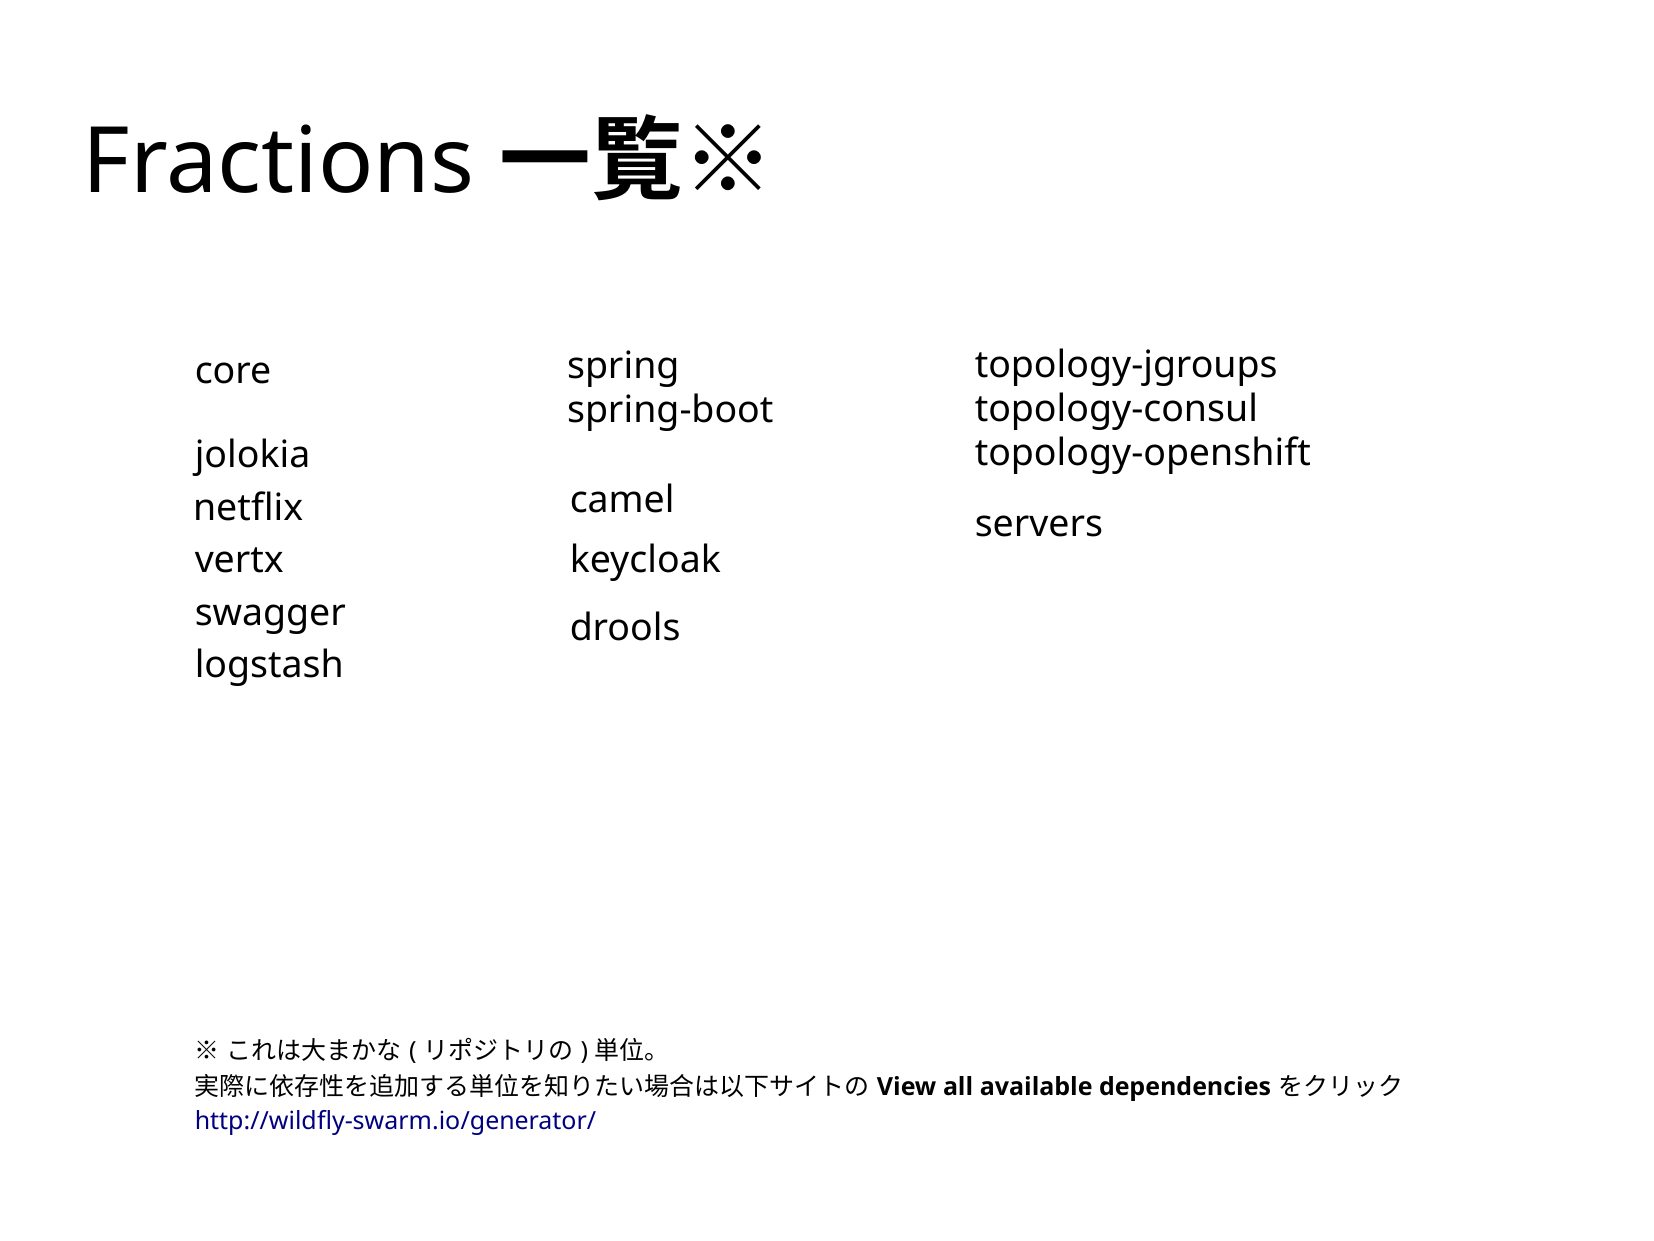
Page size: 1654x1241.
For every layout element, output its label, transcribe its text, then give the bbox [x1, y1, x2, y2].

text_box topology-openshift [960, 417, 1366, 561]
text_box netflix [178, 472, 464, 552]
text_box camel [555, 465, 841, 544]
text_box logstash [180, 630, 466, 709]
text_box swagger [180, 577, 466, 630]
text_box spring [552, 330, 838, 375]
text_box core [180, 335, 466, 415]
text_box jolokia [180, 420, 466, 499]
text_box vertx [180, 525, 466, 577]
text_box keycloak [555, 544, 841, 604]
text_box topology-jgroups [960, 330, 1321, 374]
text_box spring-boot [552, 375, 838, 454]
text_box servers [960, 489, 1246, 569]
title Fractions一覧※ [82, 49, 1571, 257]
text_box ※これは大まかな(リポジトリの)単位。 実際に依存性を追加する単位を知りたい場合は以下サイトのView all available dependenciesをクリック http://wildfly-swarm.io/generator/ [180, 1022, 1546, 1201]
text_box drools [555, 604, 841, 672]
text_box topology-consul [960, 374, 1366, 417]
